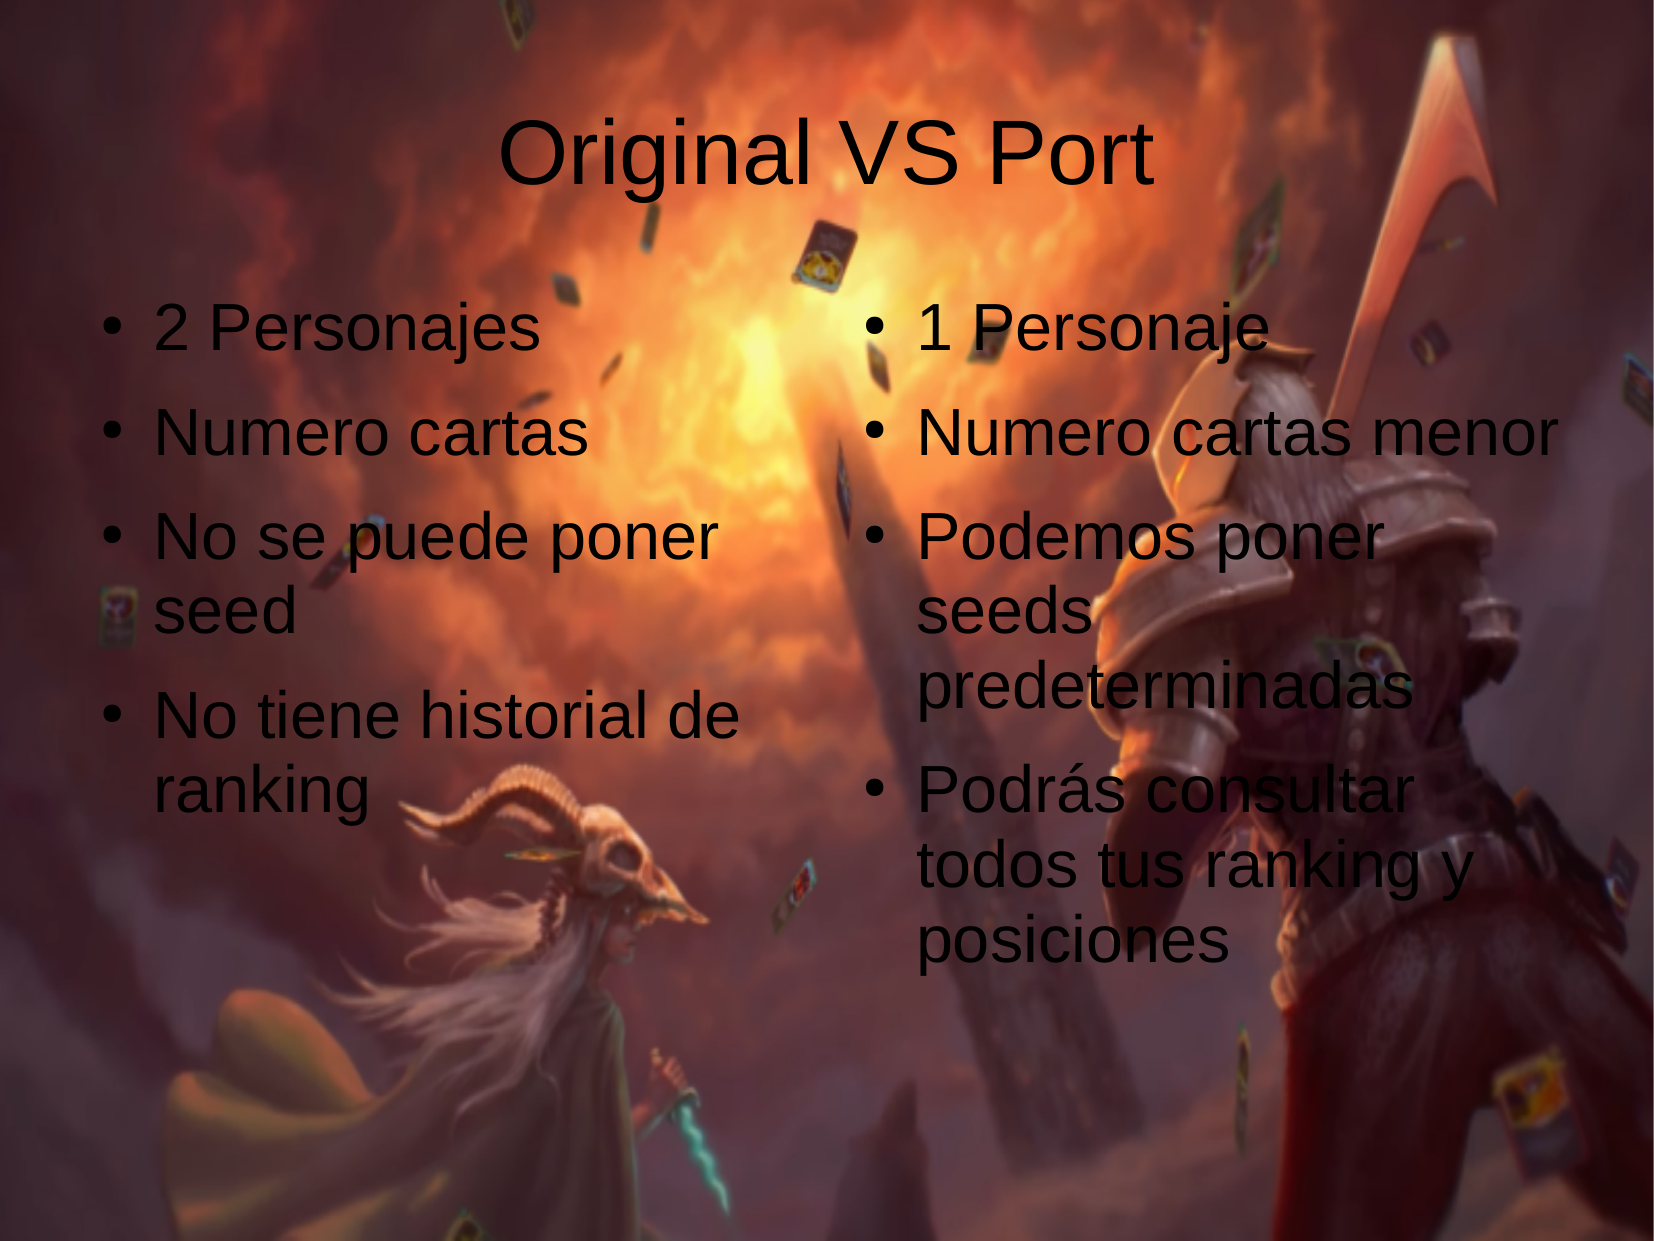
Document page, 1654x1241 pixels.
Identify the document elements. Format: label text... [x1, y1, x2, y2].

title Original VS Port [82, 49, 1571, 257]
list 1 Personaje Numero cartas menor Podemos poner seeds predeterminadas Podrás consultar todos tus ranking y posiciones [845, 290, 1572, 1010]
list 2 Personajes Numero cartas No se puede poner seed No tiene historial de ranking [82, 290, 809, 1010]
picture [0, 0, 1654, 1241]
